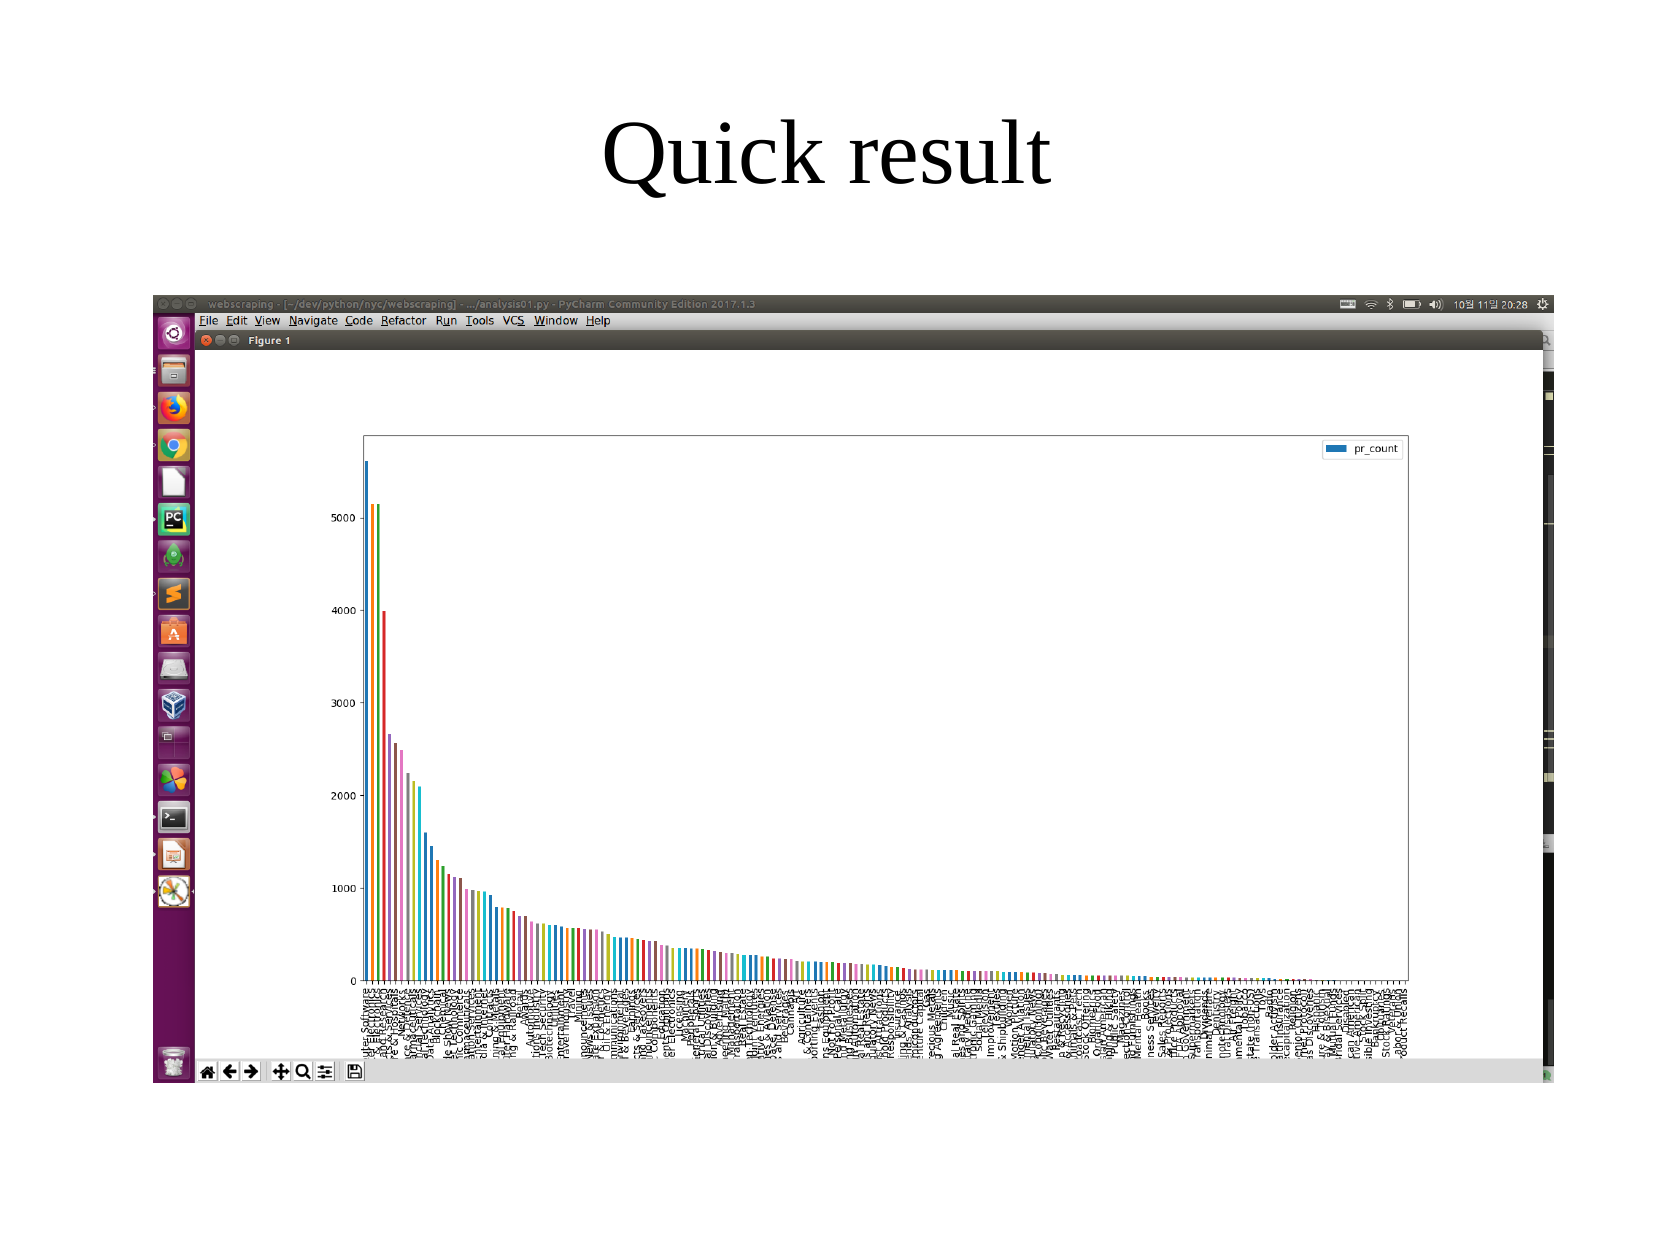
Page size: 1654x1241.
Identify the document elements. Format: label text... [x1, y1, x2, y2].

title Quick result [82, 49, 1571, 257]
picture [153, 295, 1554, 1083]
